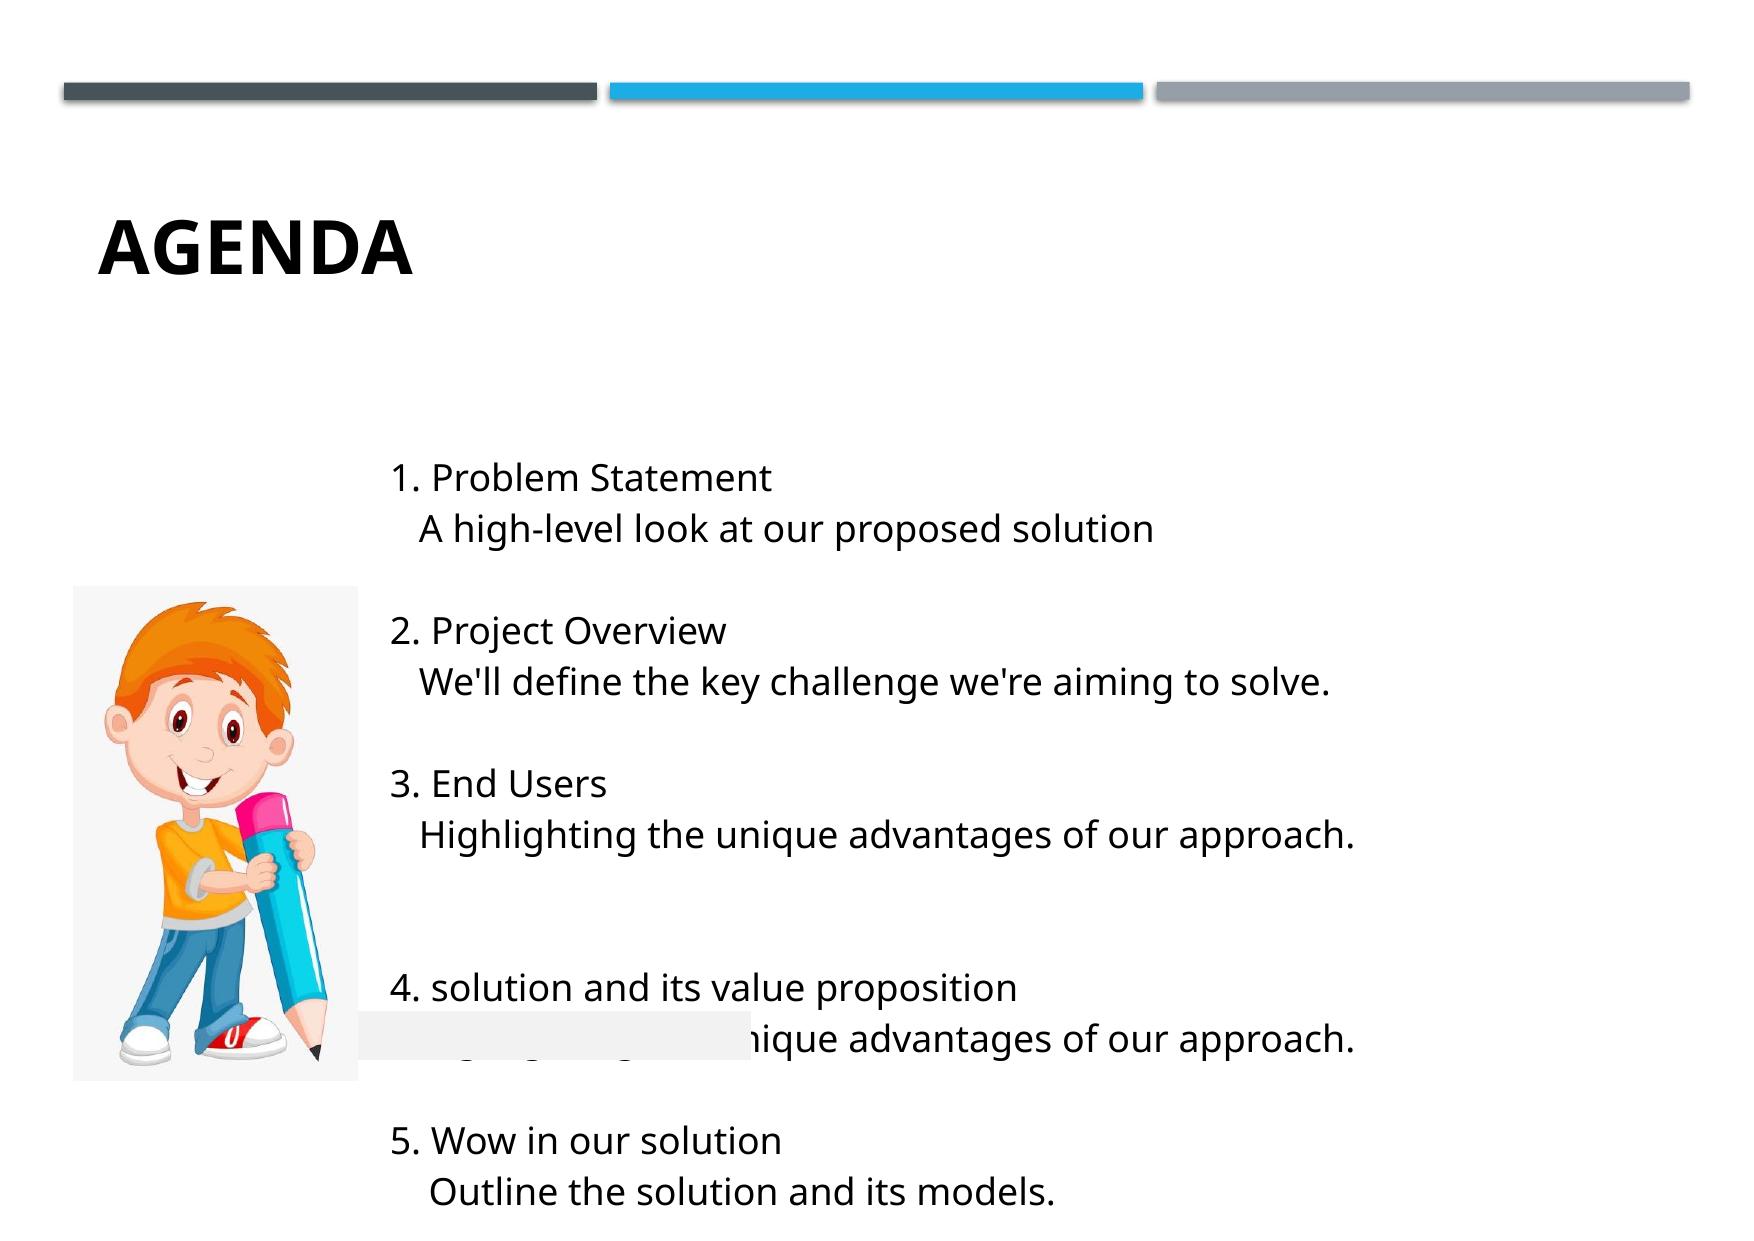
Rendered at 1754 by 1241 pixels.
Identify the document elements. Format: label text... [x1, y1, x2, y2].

title AGENDA [83, 126, 1671, 342]
picture [73, 586, 751, 1081]
text_box 1. Problem Statement A high-level look at our proposed solution 2. Project Overview We'll define the key challenge we're aiming to solve. 3. End Users Highlighting the unique advantages of our approach. 4. solution and its value proposition Highlighting the unique advantages of our approach. 5. Wow in our solution Outline the solution and its models. [375, 342, 1388, 1241]
